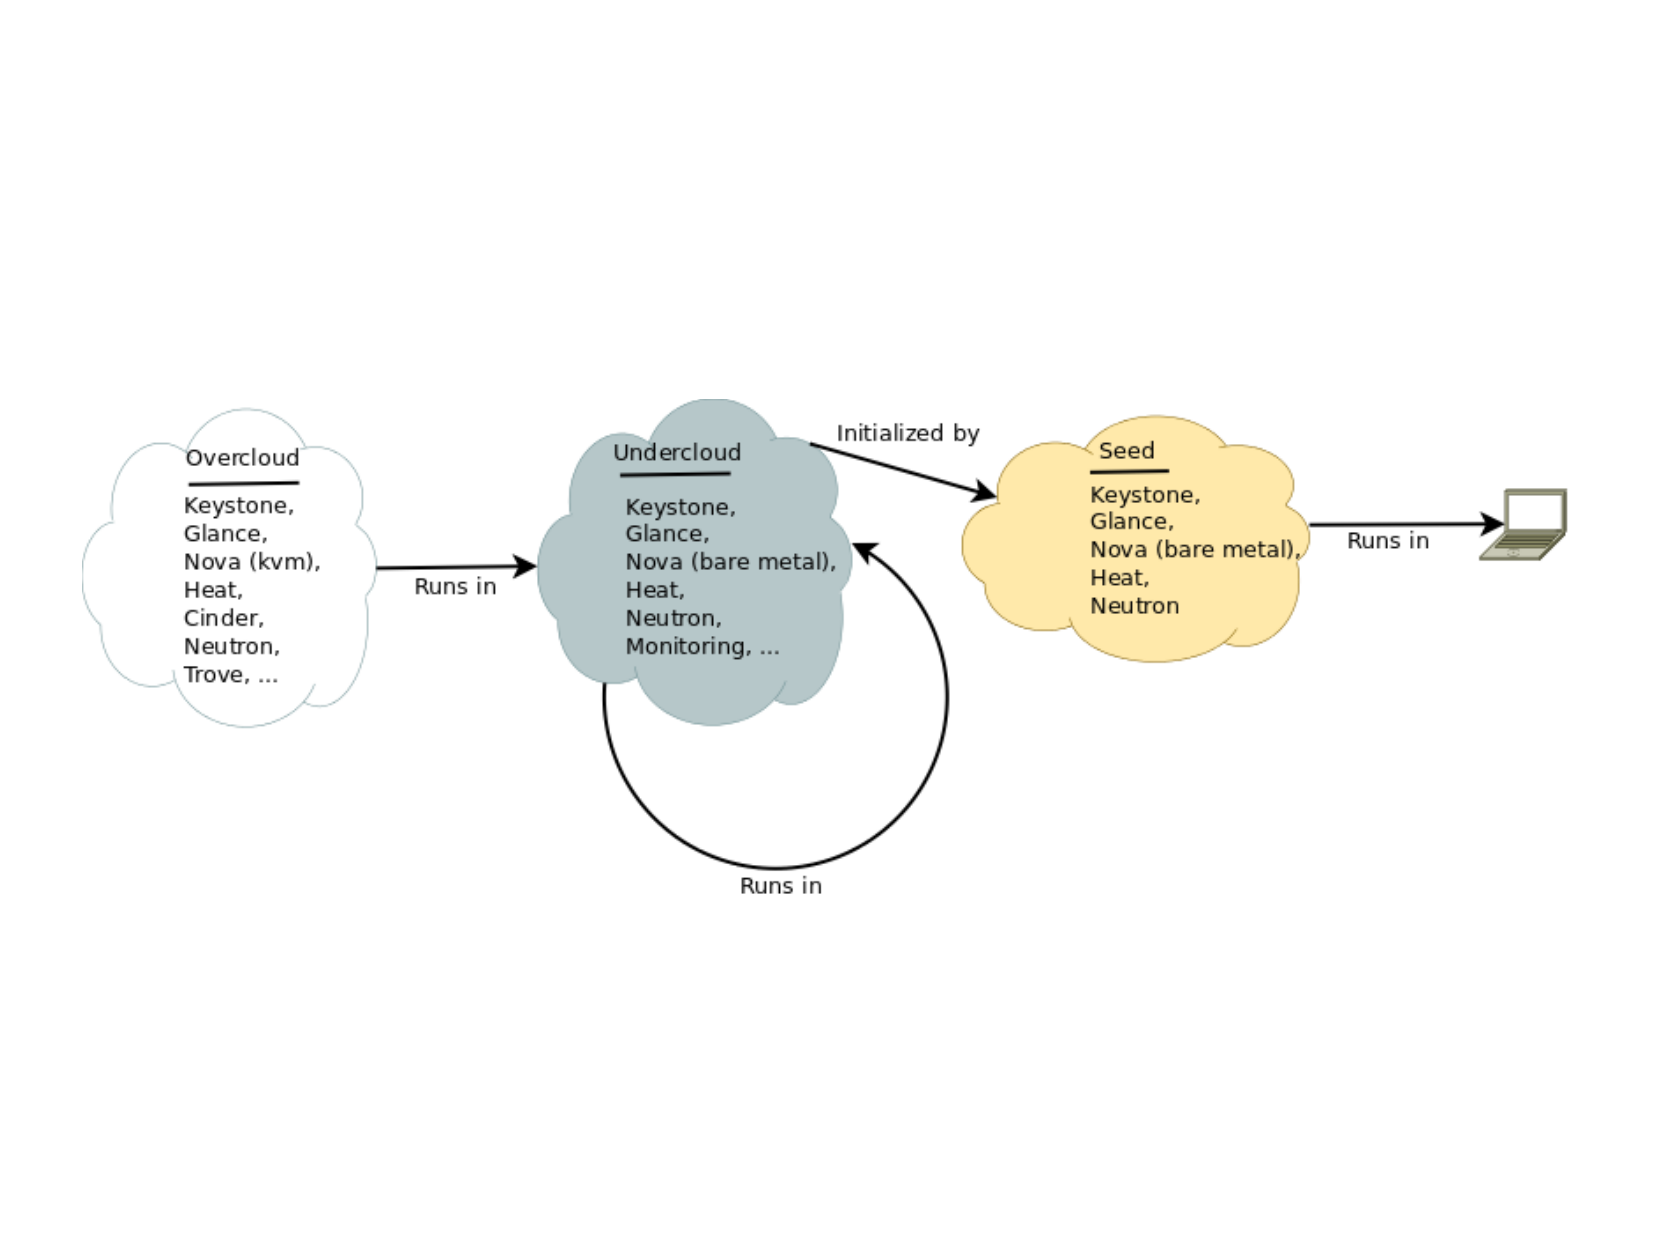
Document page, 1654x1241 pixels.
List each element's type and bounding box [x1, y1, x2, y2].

picture [82, 399, 1571, 901]
